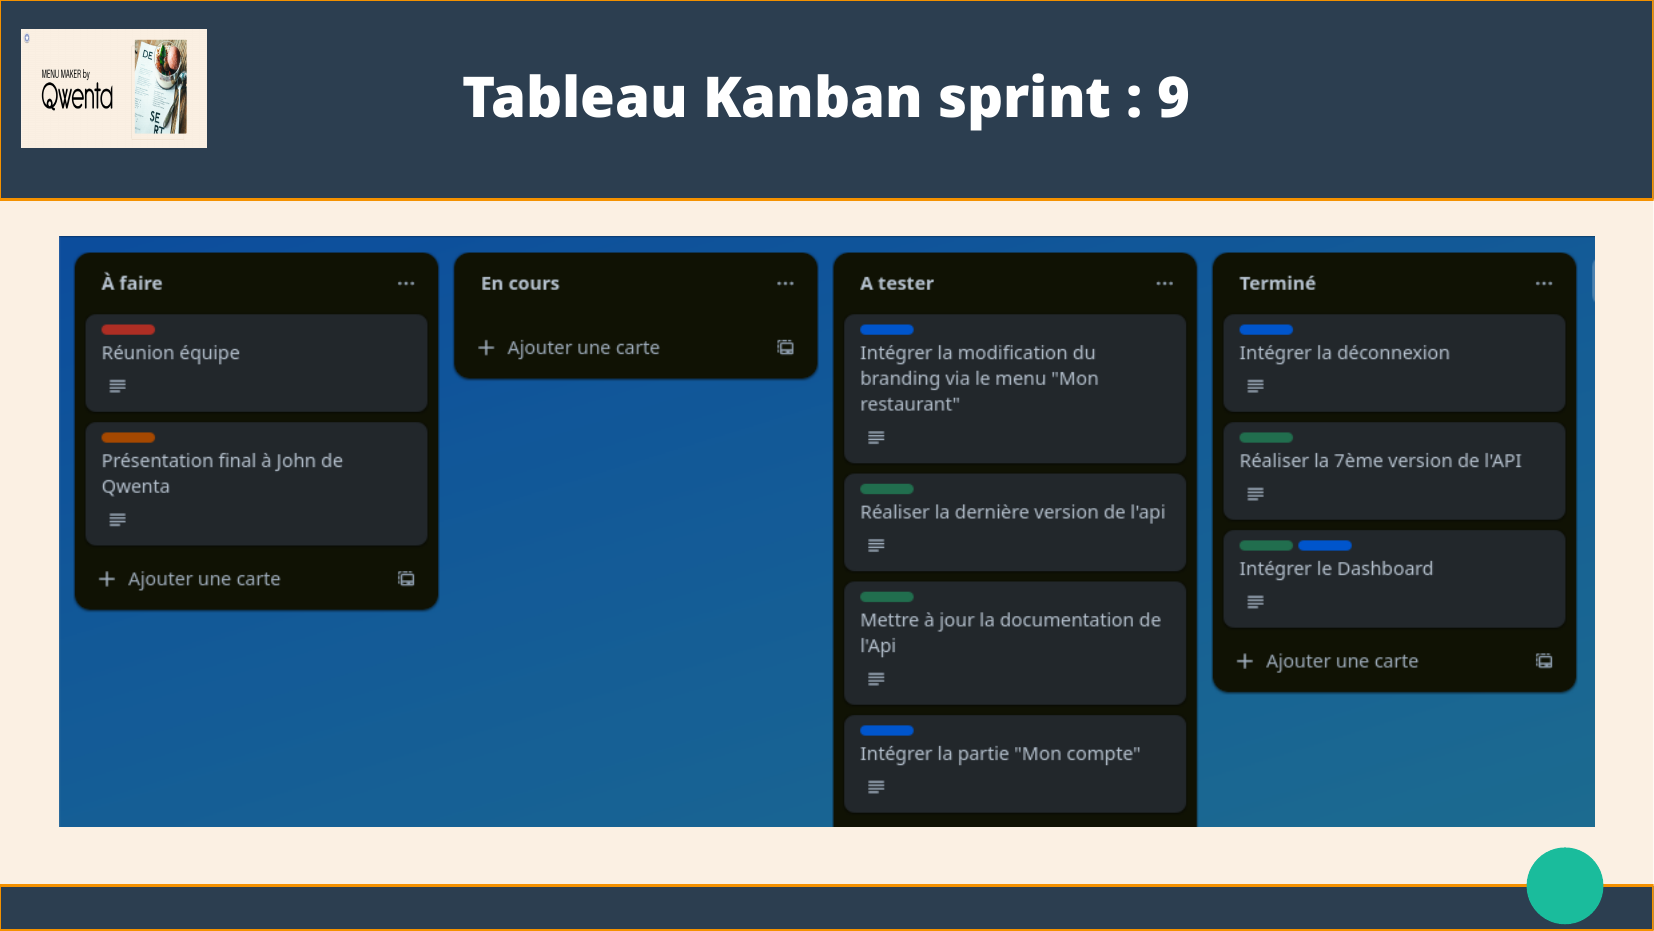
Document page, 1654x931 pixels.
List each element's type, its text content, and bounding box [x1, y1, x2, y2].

picture [21, 29, 207, 148]
title Tableau Kanban sprint : 9 [59, 37, 1595, 155]
picture [59, 236, 1595, 827]
